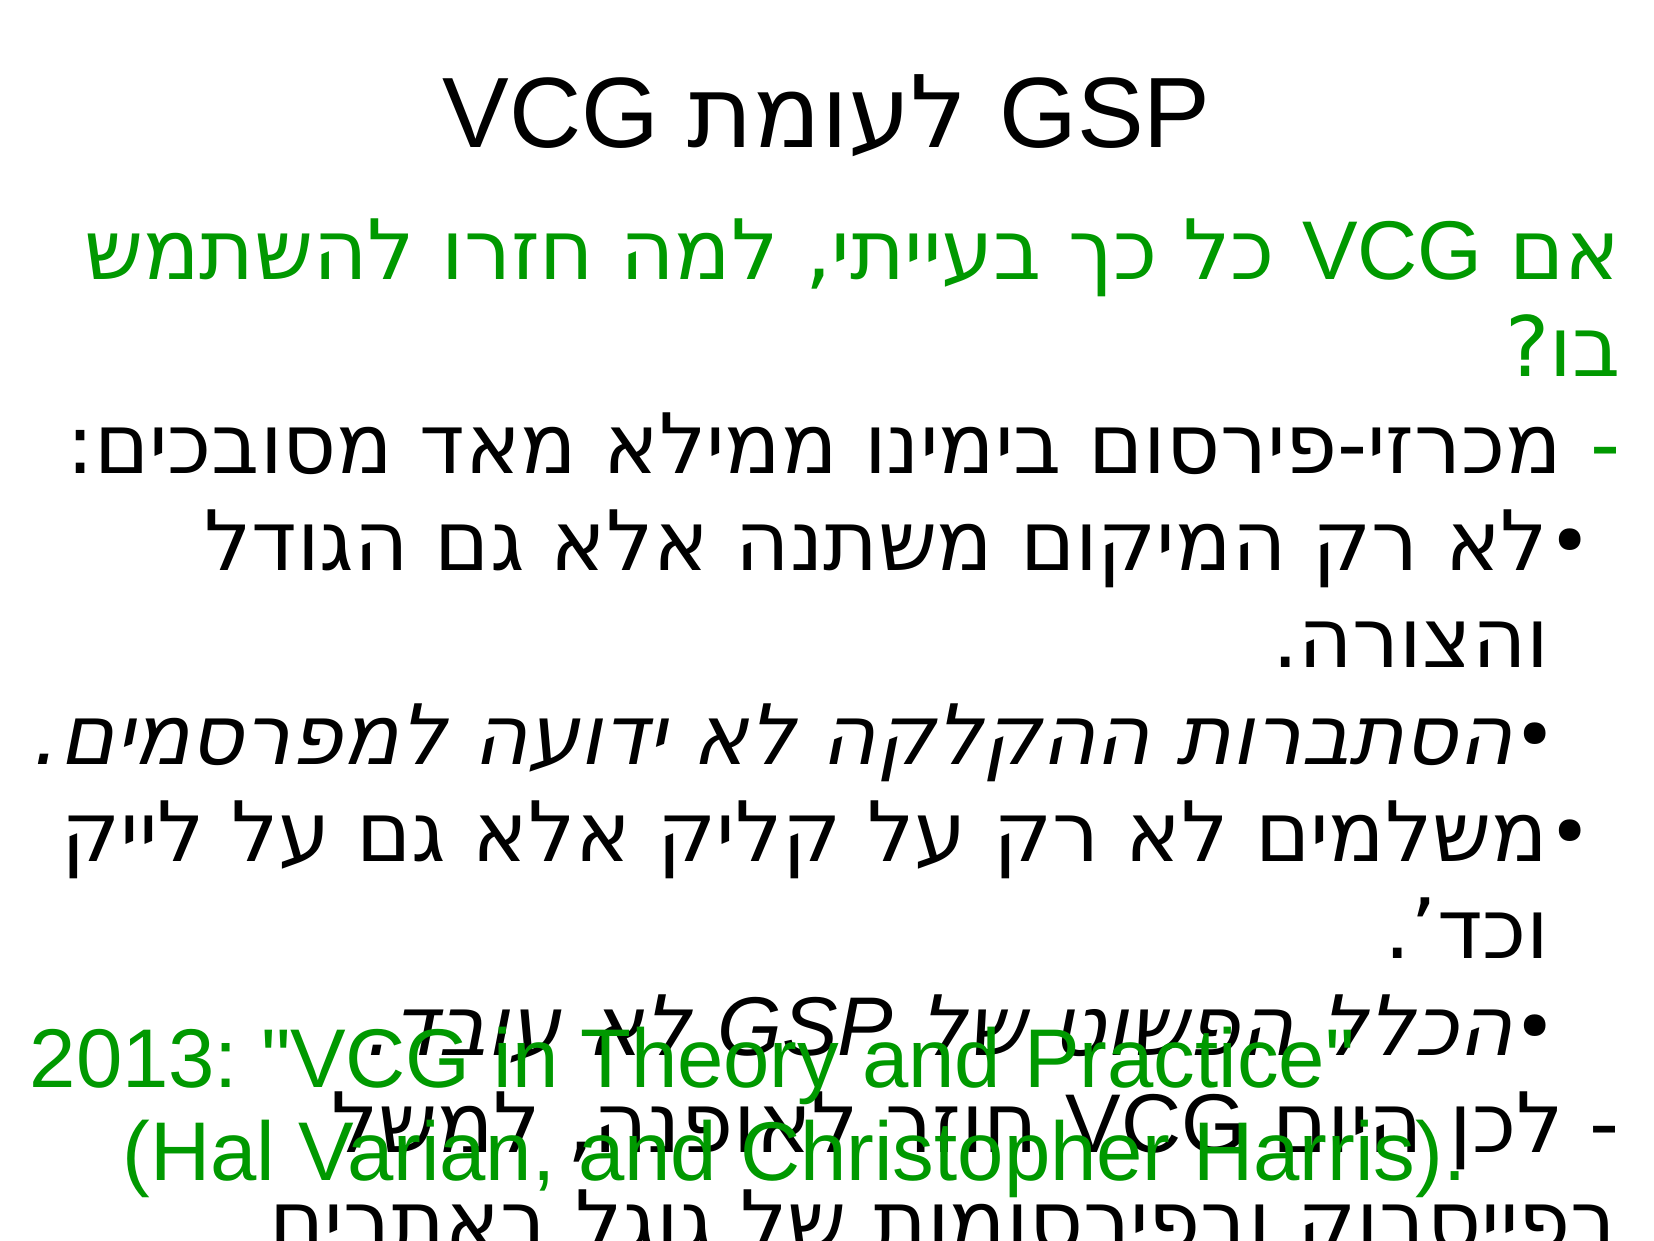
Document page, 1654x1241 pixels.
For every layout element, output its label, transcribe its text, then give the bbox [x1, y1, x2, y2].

title VCG לעומת GSP [0, 1, 1654, 224]
text_box אם VCG כל כך בעייתי, למה חזרו להשתמש בו? - מכרזי-פירסום בימינו ממילא מאד מסובכים: לא רק המיקום משתנה אלא גם הגודל והצורה. הסתברות ההקלקה לא ידועה למפרסמים. משלמים לא רק על קליק אלא גם על לייק וכד’. הכלל הפשוט של GSP לא עובד. - לכן היום VCG חוזר לאופנה, למשל בפייסבוק ובפירסומות של גוגל באתרים אחרים. [0, 195, 1636, 964]
text_box 2013: "VCG in Theory and Practice" (Hal Varian, and Christopher Harris). [15, 1005, 1654, 1216]
